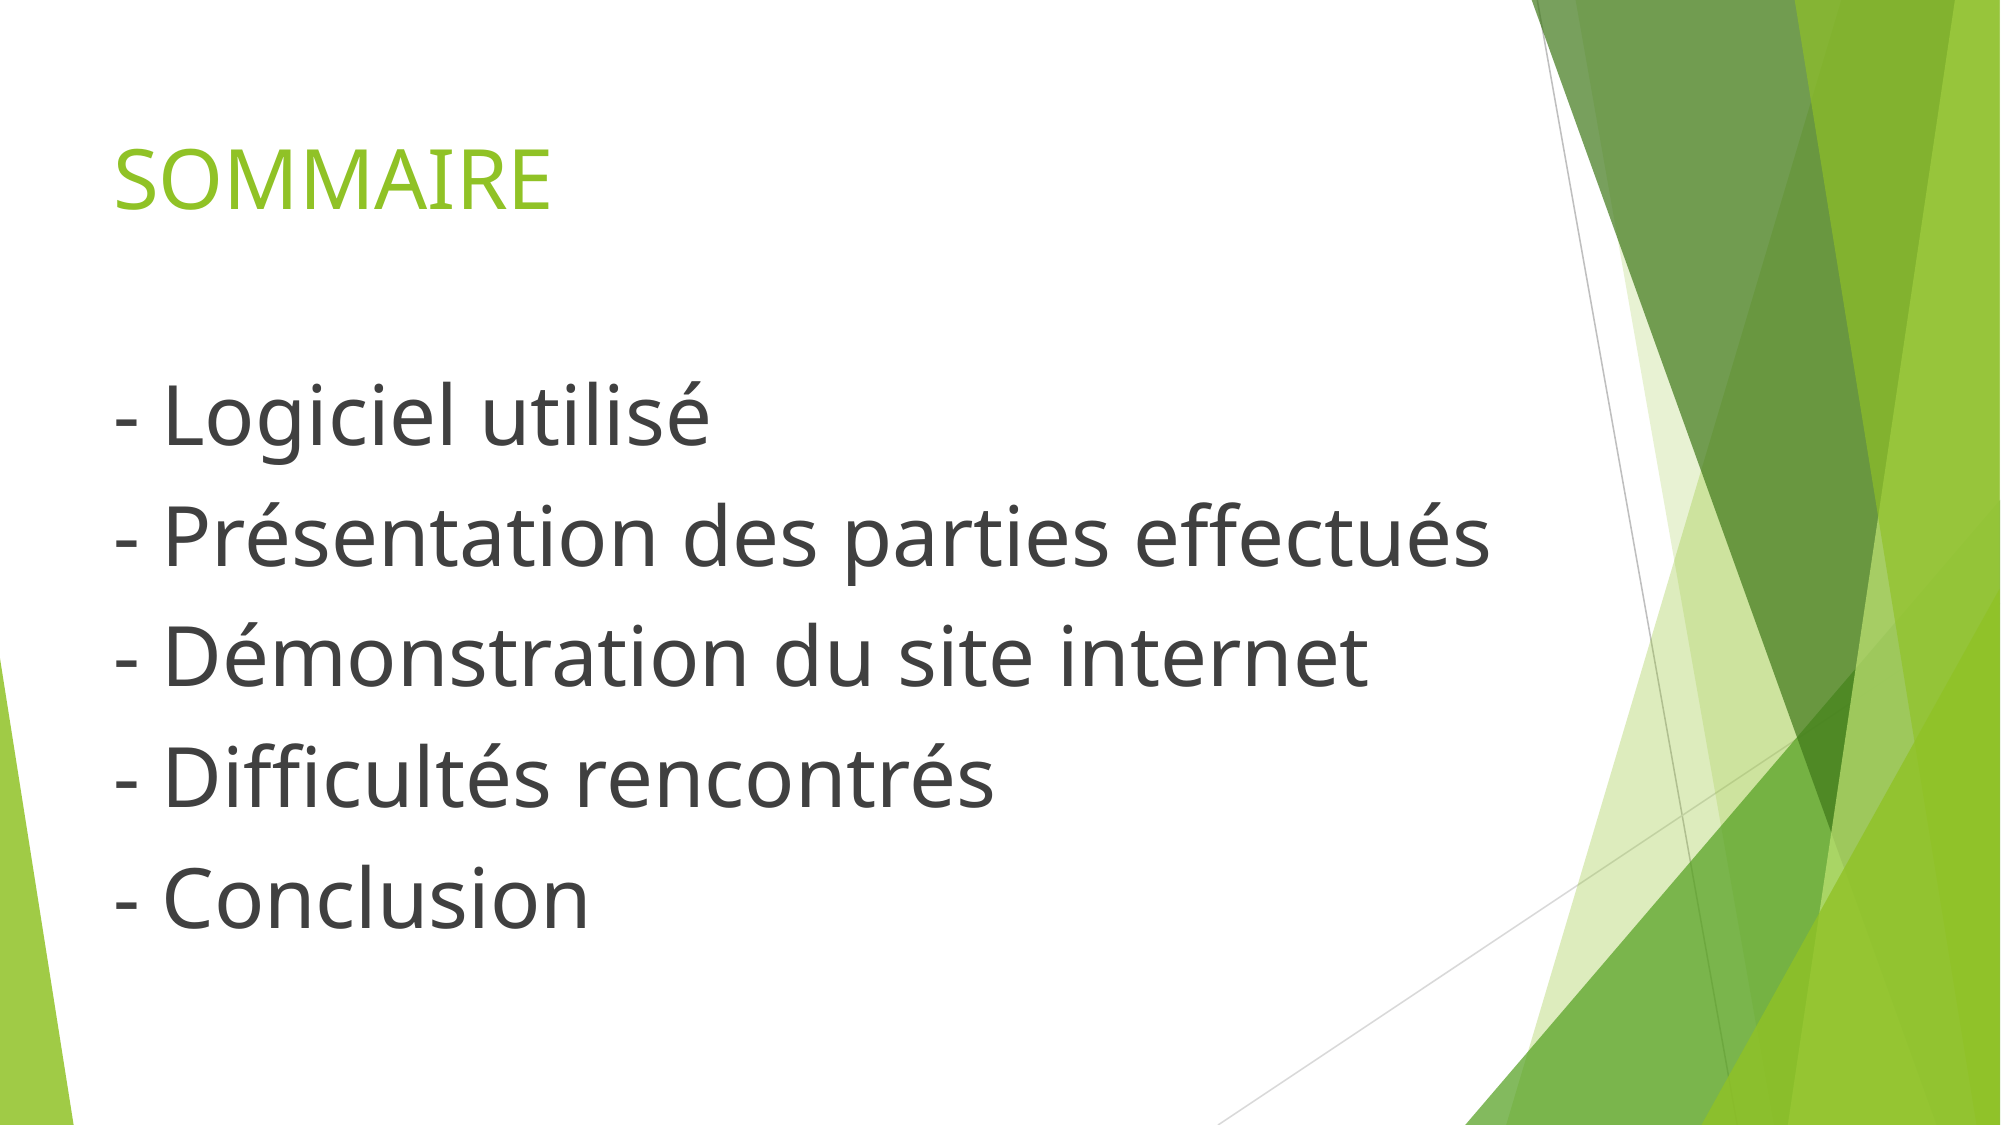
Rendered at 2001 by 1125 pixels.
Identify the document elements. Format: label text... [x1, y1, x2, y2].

list - Logiciel utilisé - Présentation des parties effectués - Démonstration du site internet - Difficultés rencontrés - Conclusion [98, 354, 1563, 1125]
title SOMMAIRE [98, 118, 1509, 336]
